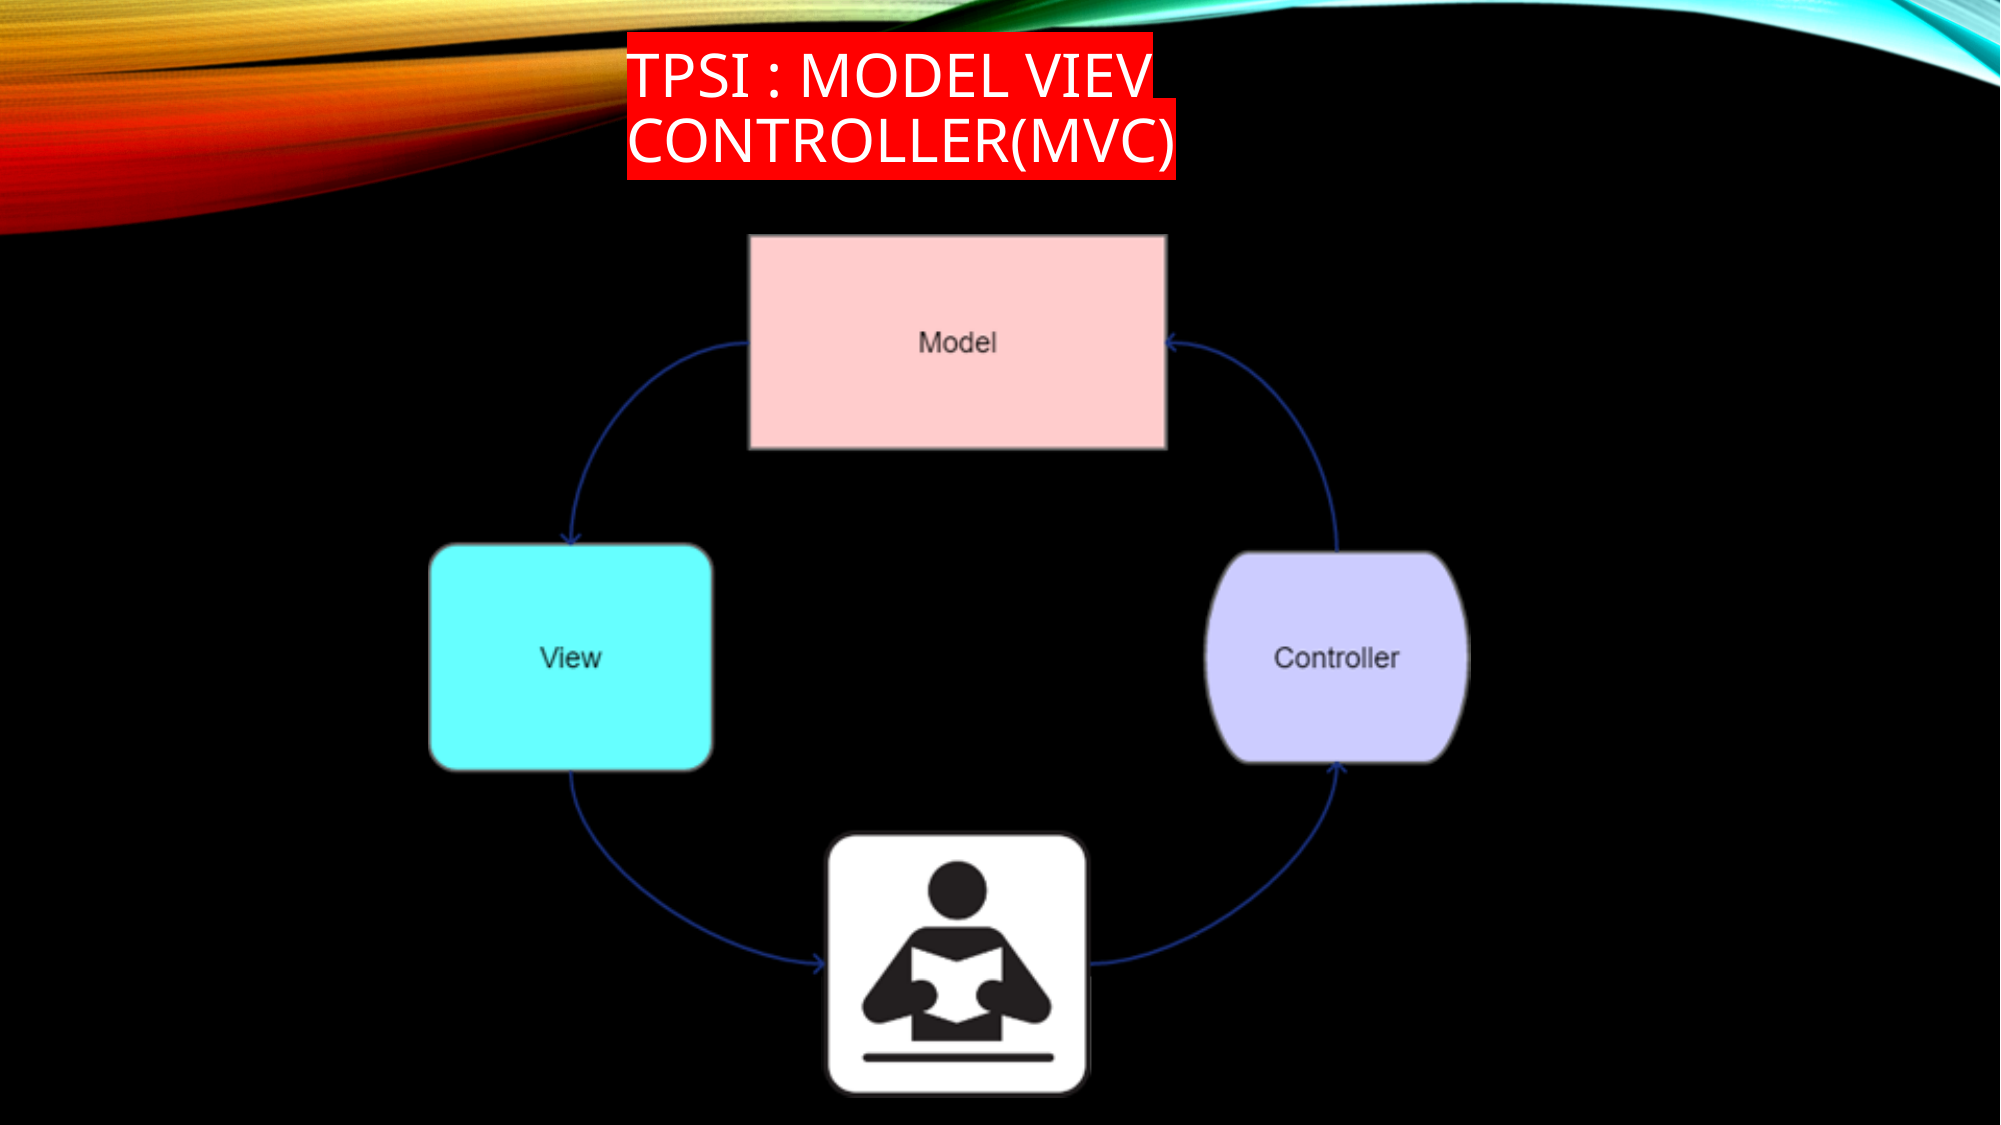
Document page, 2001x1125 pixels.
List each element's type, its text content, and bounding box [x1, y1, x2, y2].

picture [428, 234, 1471, 1098]
title TPSI : MODEL VIEV CONTROLLER(MVC) [611, 27, 1287, 183]
